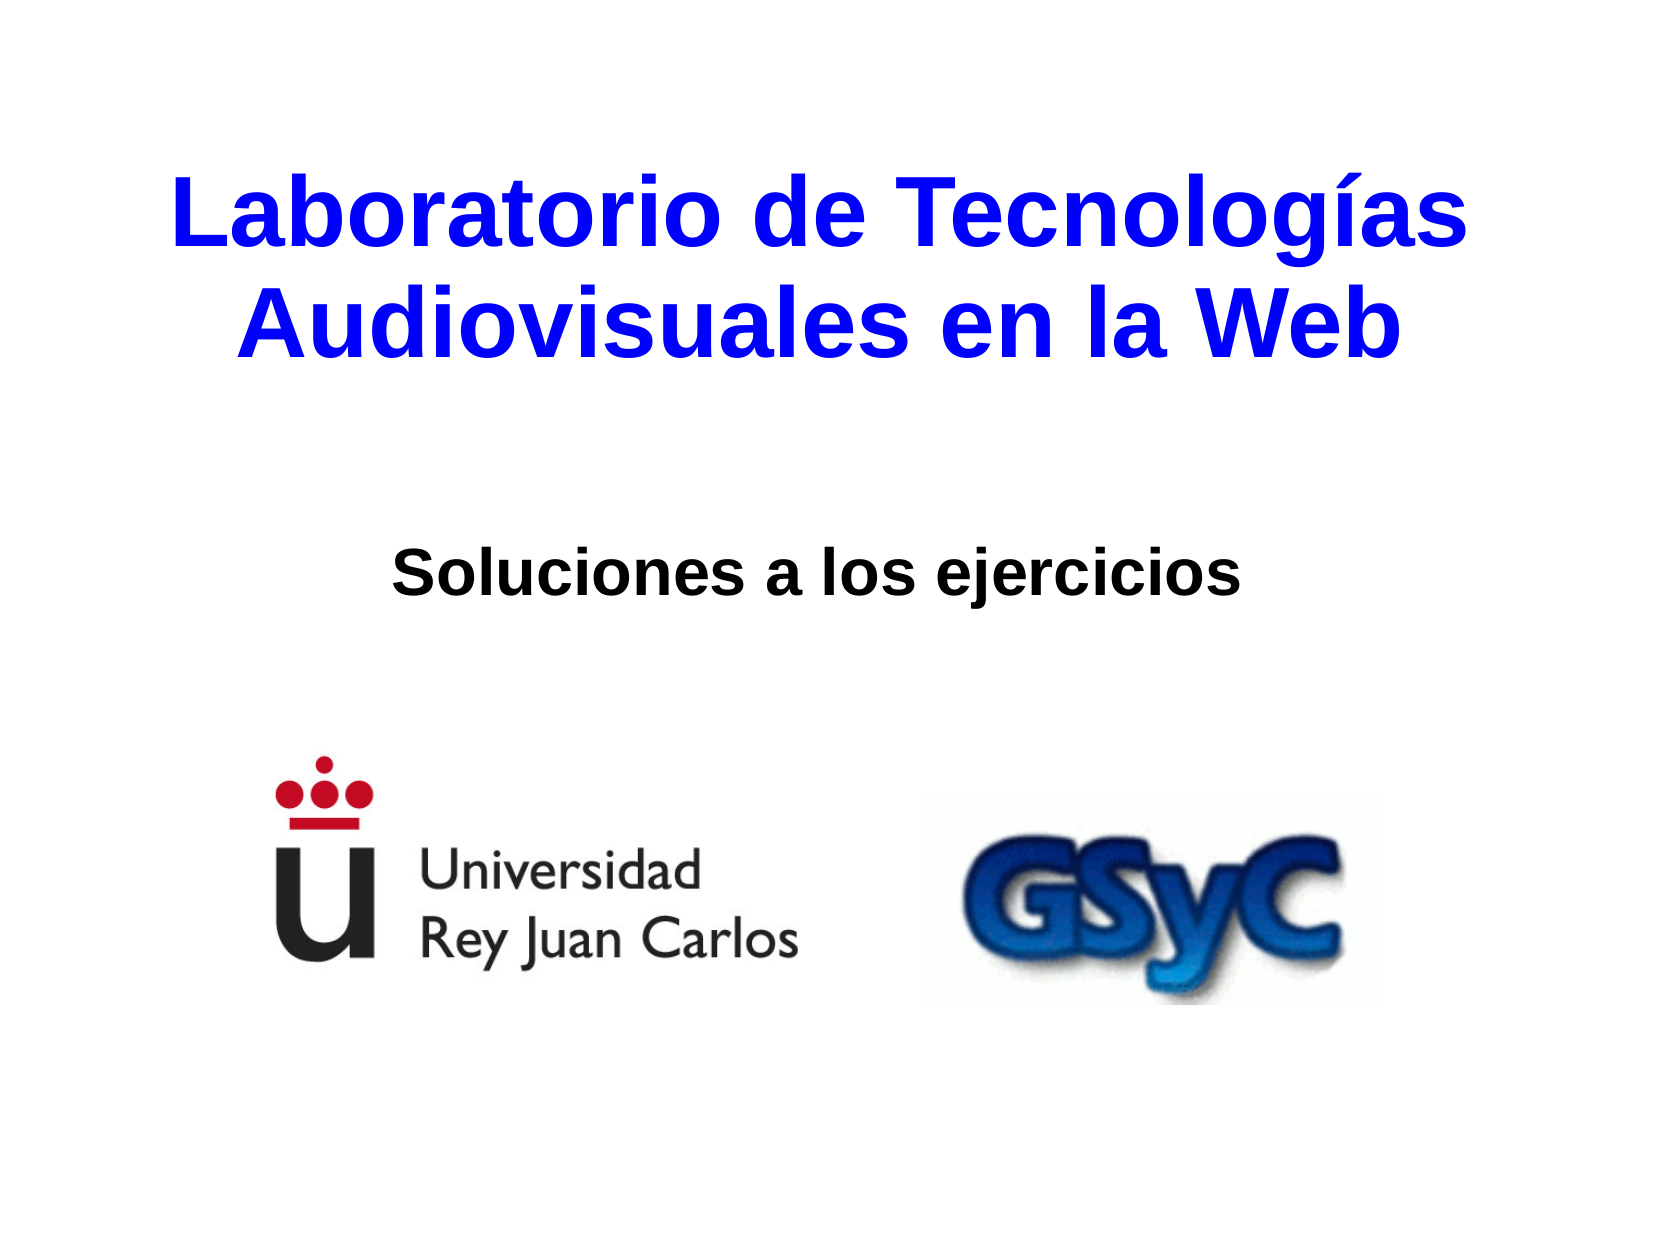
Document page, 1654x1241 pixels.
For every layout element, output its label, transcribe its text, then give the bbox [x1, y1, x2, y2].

picture [241, 734, 826, 991]
title Soluciones a los ejercicios [45, 480, 1591, 666]
picture [923, 794, 1381, 1006]
title Laboratorio de Tecnologías Audiovisuales en la Web [135, 99, 1506, 436]
